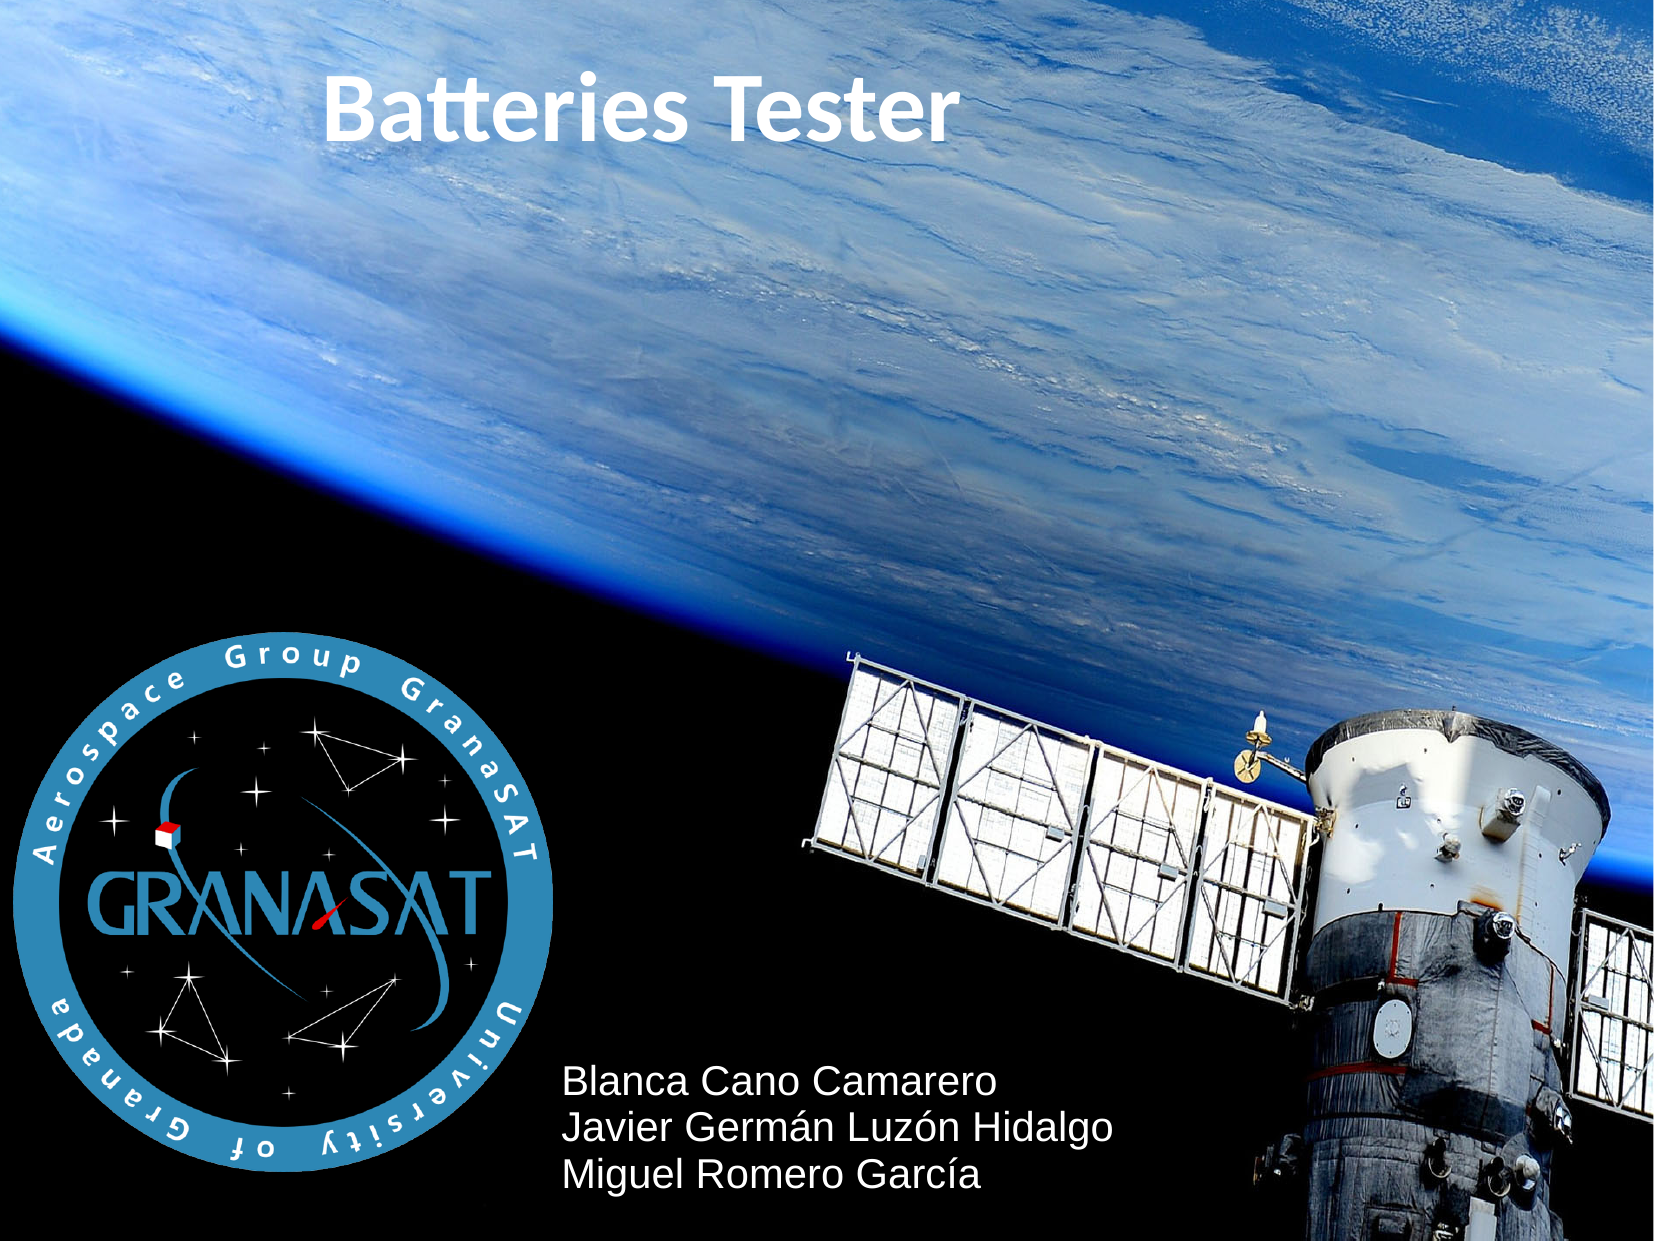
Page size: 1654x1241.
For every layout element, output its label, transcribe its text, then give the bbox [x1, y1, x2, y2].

text_box Blanca Cano Camarero Javier Germán Luzón Hidalgo Miguel Romero García [546, 1050, 1234, 1211]
text_box Batteries Tester [307, 59, 1013, 307]
picture [0, 0, 1654, 1241]
